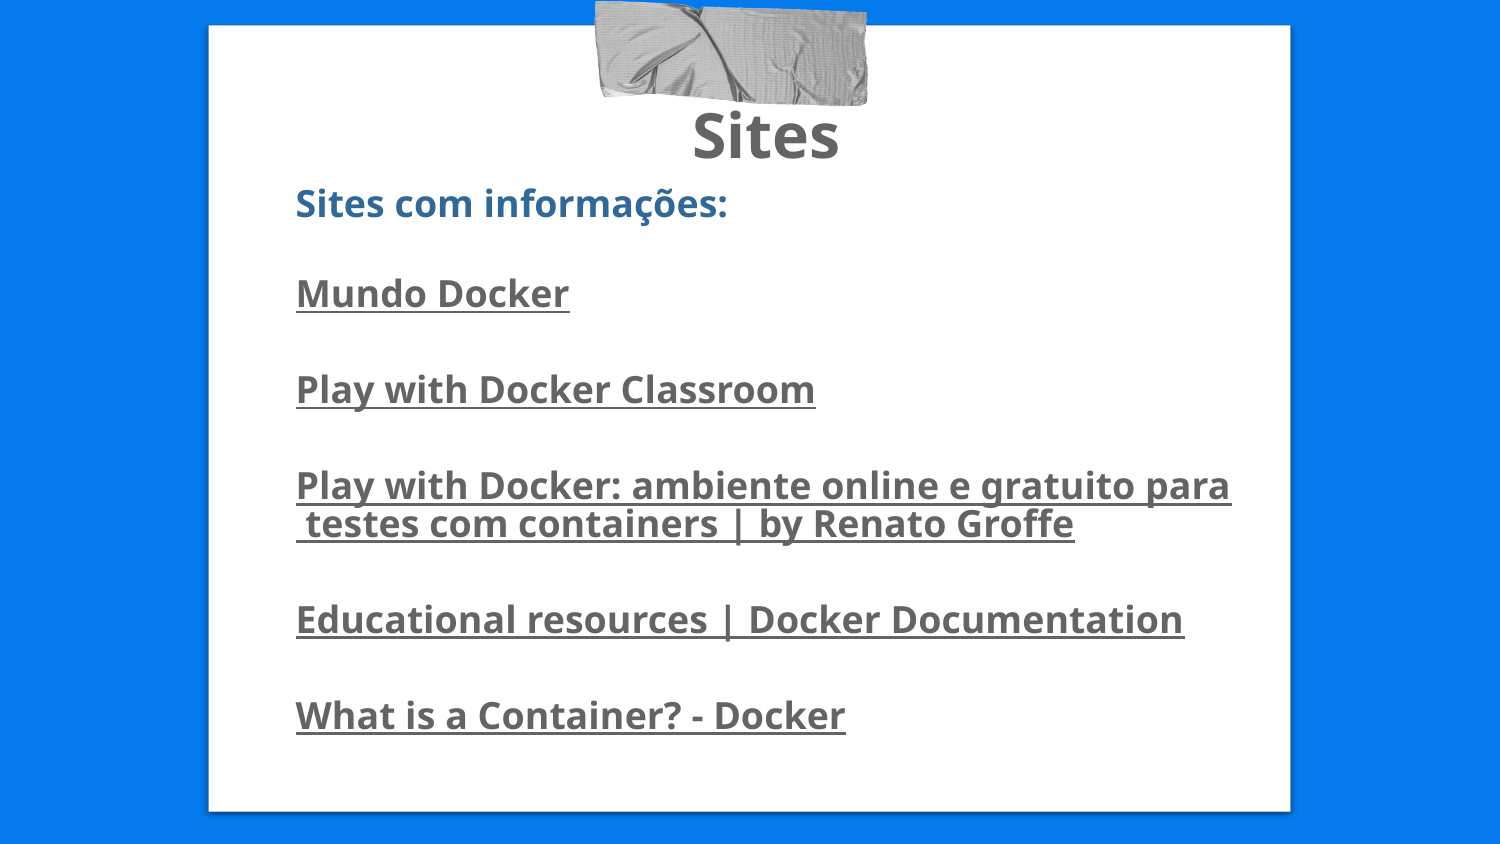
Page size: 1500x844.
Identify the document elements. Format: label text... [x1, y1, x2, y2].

text_box Sites [343, 60, 1190, 165]
text_box Sites com informações: Mundo Docker Play with Docker Classroom Play with Docker: ambiente online e gratuito para testes com containers | by Renato Groffe Educational resources | Docker Documentation What is a Container? - Docker [280, 165, 1253, 756]
picture [165, 0, 1335, 844]
